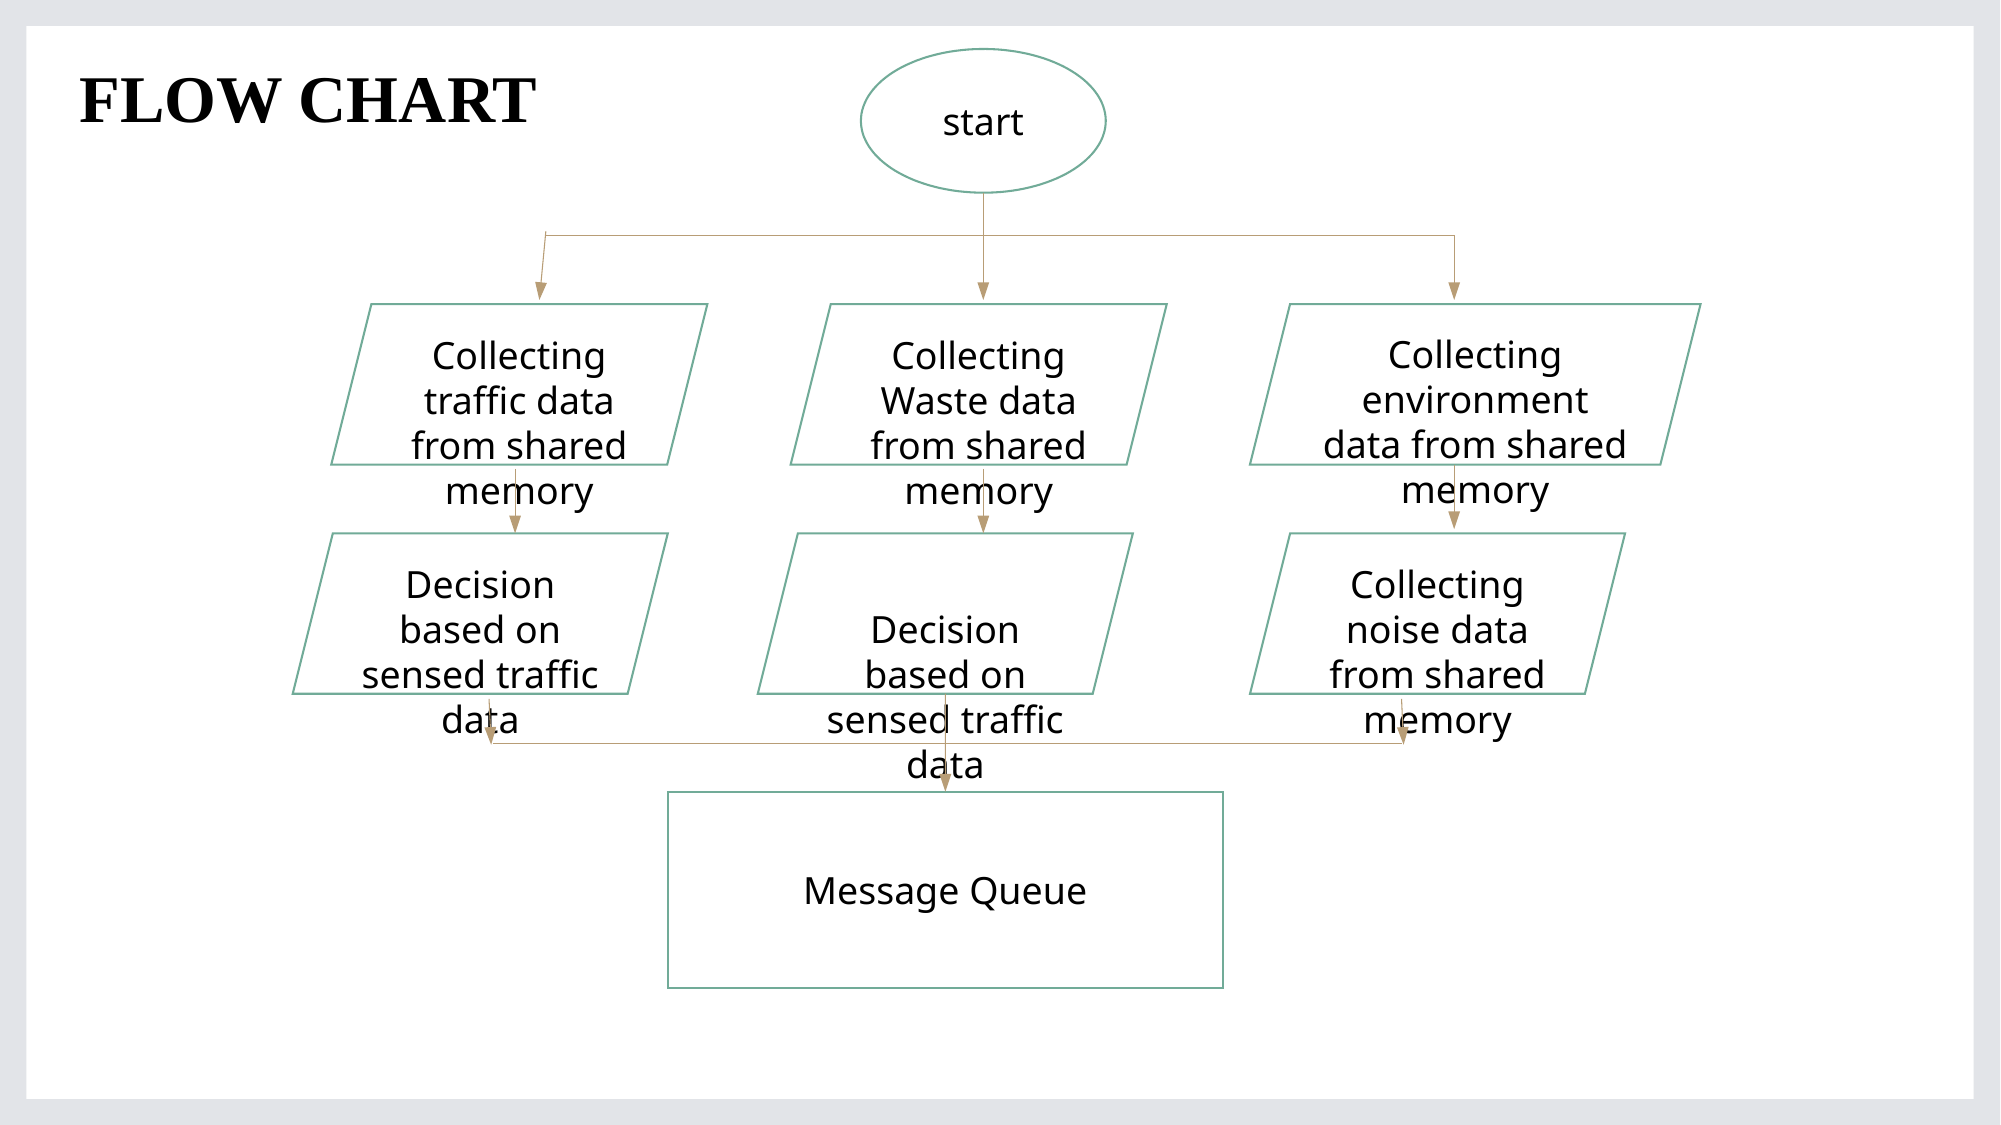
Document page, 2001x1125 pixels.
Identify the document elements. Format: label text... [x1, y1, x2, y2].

text_box Message Queue [668, 792, 1223, 988]
text_box Collecting noise data from shared memory [1250, 533, 1626, 694]
text_box Decision based on sensed traffic data [292, 533, 668, 694]
text_box start [867, 67, 1106, 193]
text_box FLOW CHART [64, 47, 1065, 144]
text_box Collecting traffic data from shared memory [331, 304, 708, 465]
text_box Collecting environment data from shared memory [1249, 304, 1701, 465]
text_box Decision based on sensed traffic data [757, 533, 1133, 694]
text_box Collecting Waste data from shared memory [790, 304, 1167, 465]
